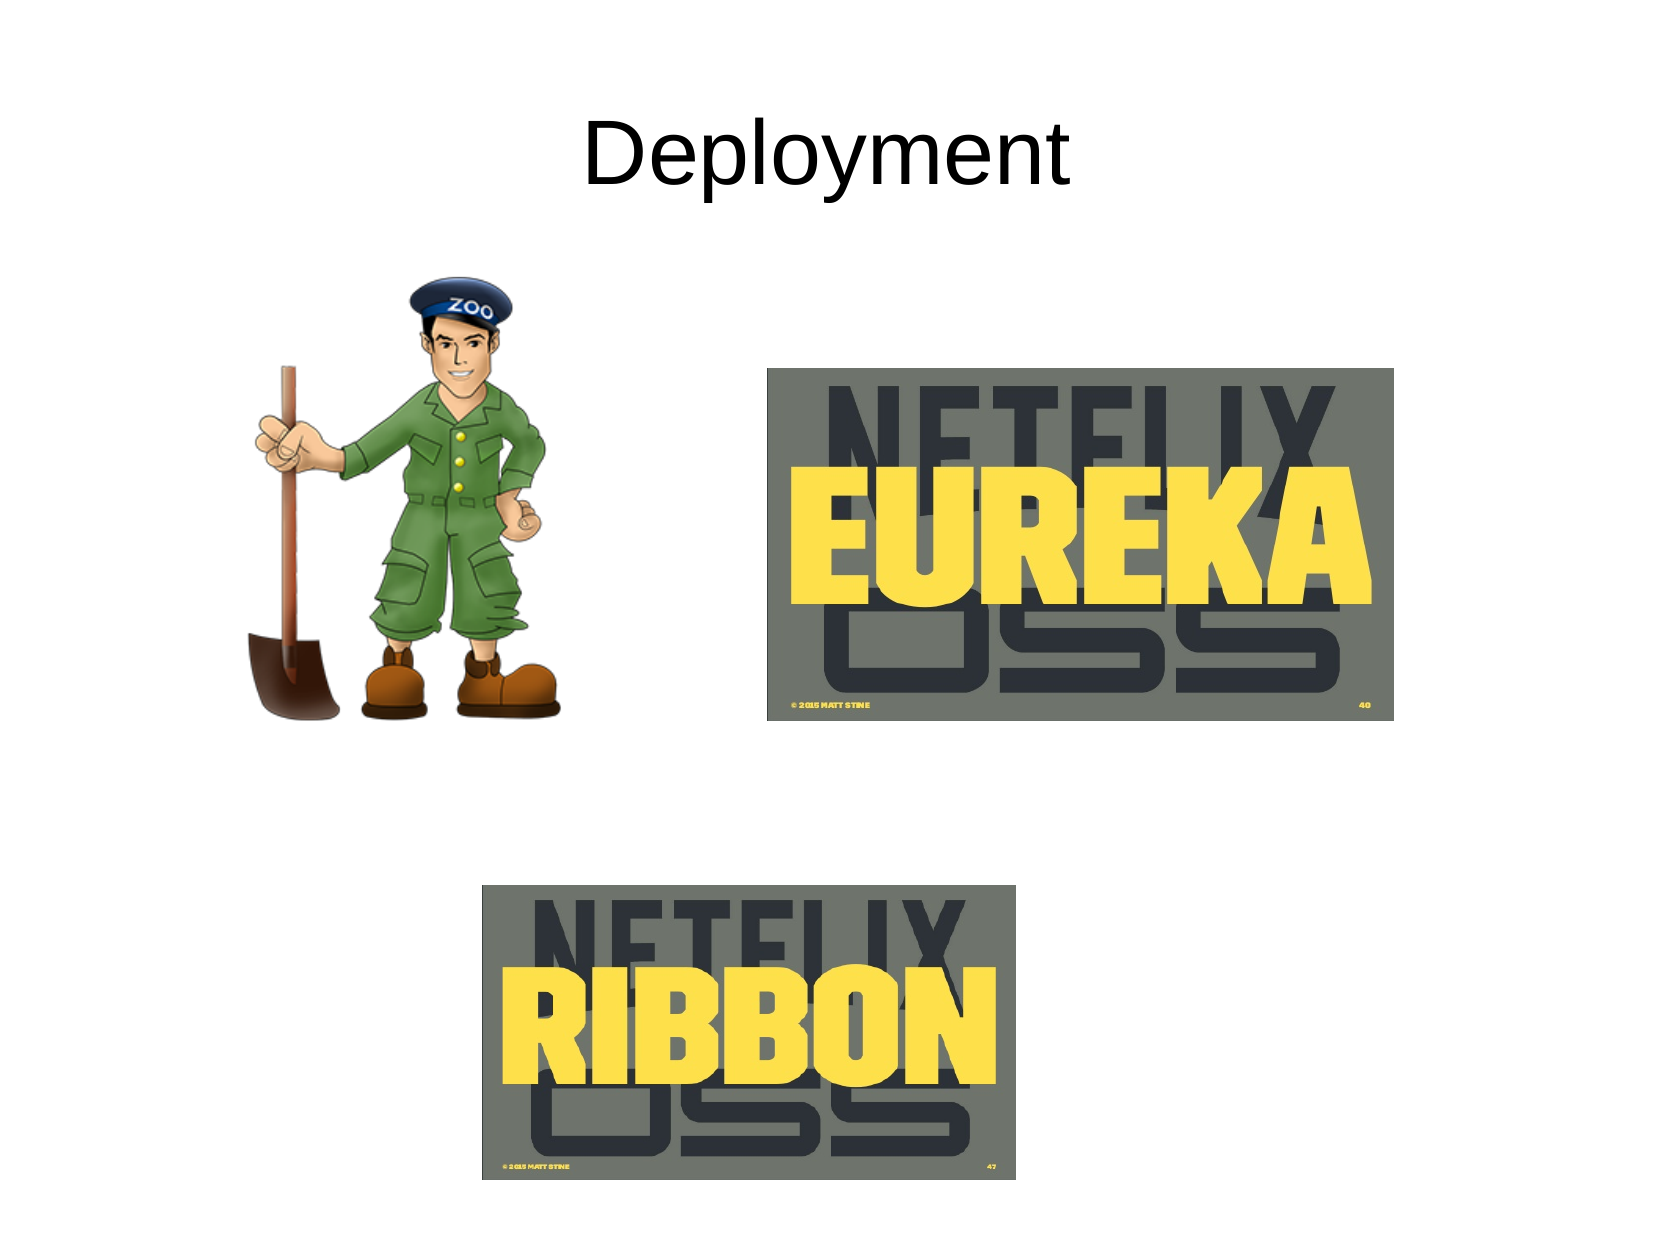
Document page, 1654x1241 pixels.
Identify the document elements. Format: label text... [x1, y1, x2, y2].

picture [188, 205, 660, 768]
picture [767, 368, 1394, 721]
title Deployment [82, 49, 1571, 257]
picture [482, 885, 1016, 1180]
